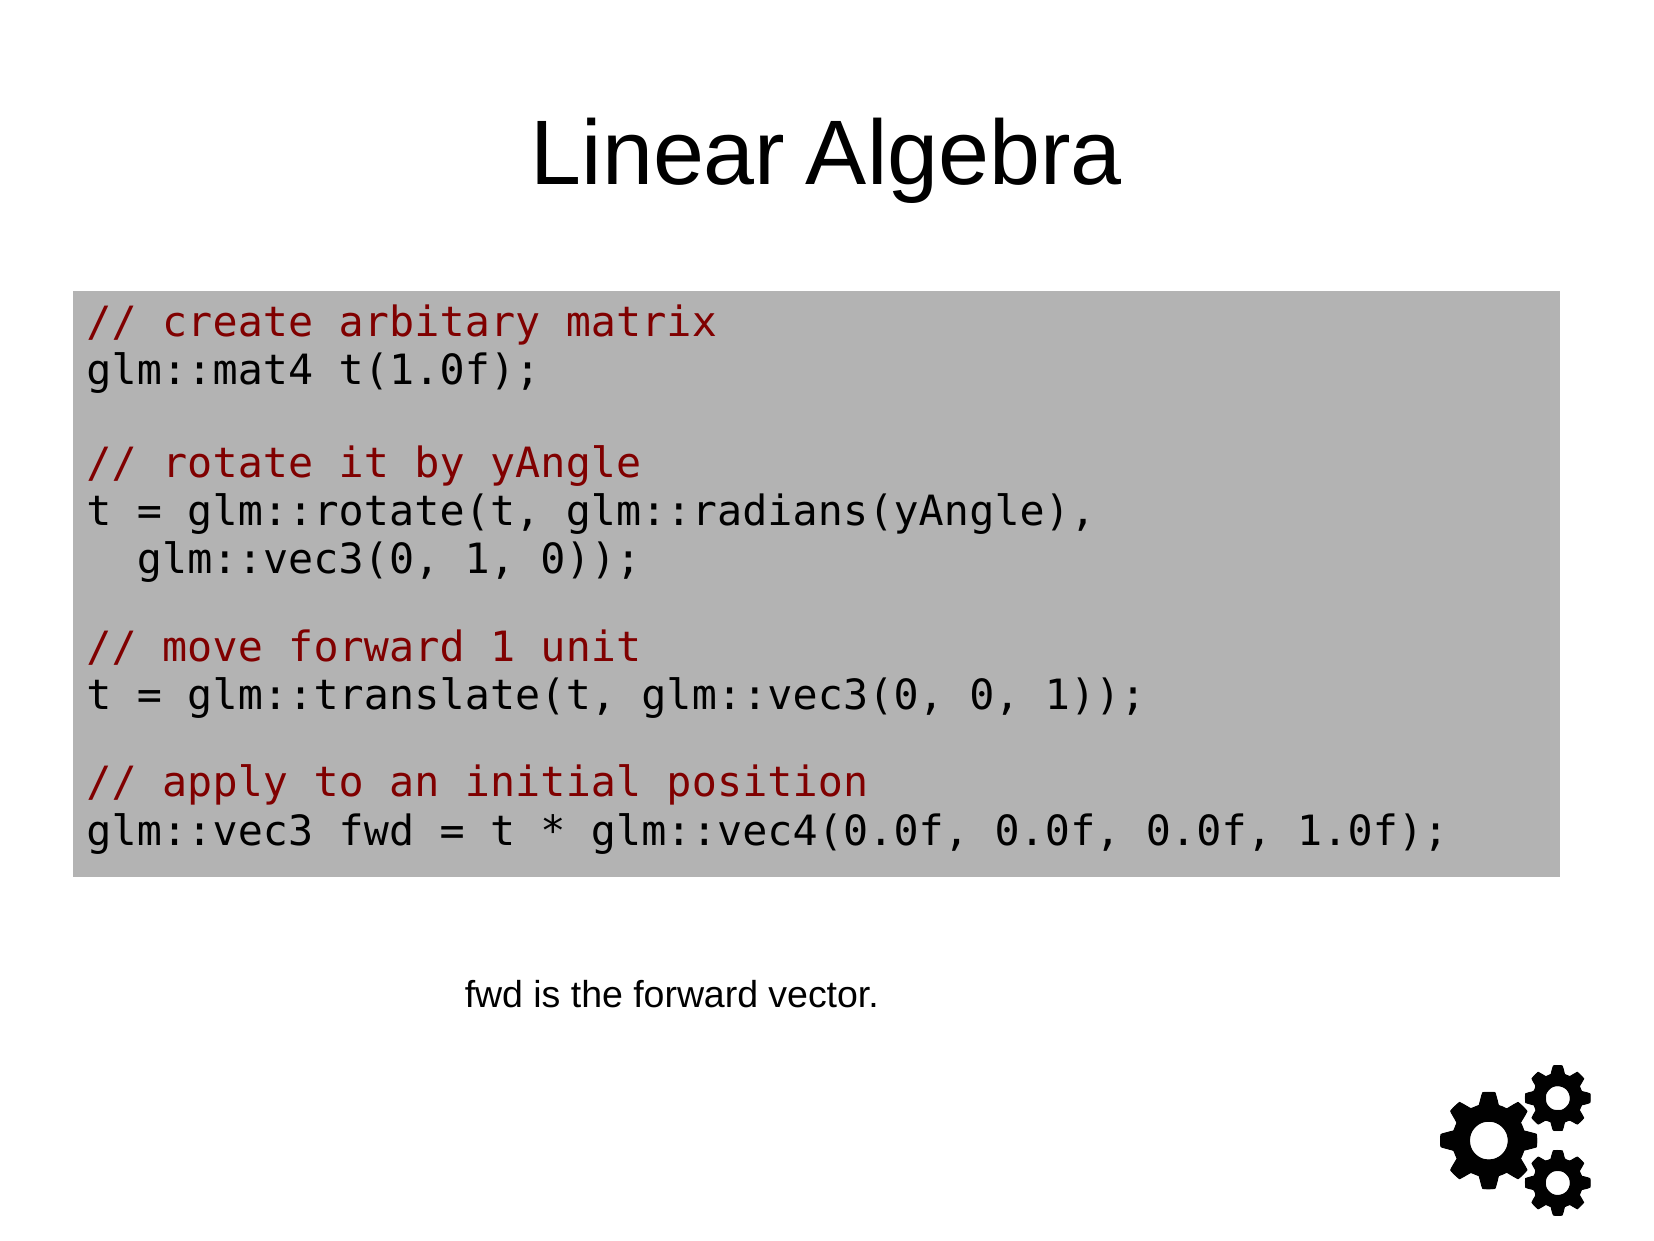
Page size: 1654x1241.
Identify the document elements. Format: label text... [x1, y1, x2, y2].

title Linear Algebra [82, 49, 1571, 257]
picture [1440, 1065, 1591, 1216]
table_header // create arbitary matrix glm::mat4 t(1.0f); // rotate it by yAngle t = glm::rotate(t, glm::radians(yAngle), glm::vec3(0, 1, 0)); // move forward 1 unit t = glm::translate(t, glm::vec3(0, 0, 1)); // apply to an initial position glm::vec3 fwd = t * glm::vec4(0.0f, 0.0f, 0.0f, 1.0f); [73, 291, 1560, 877]
text_box fwd is the forward vector. [450, 966, 1165, 1066]
